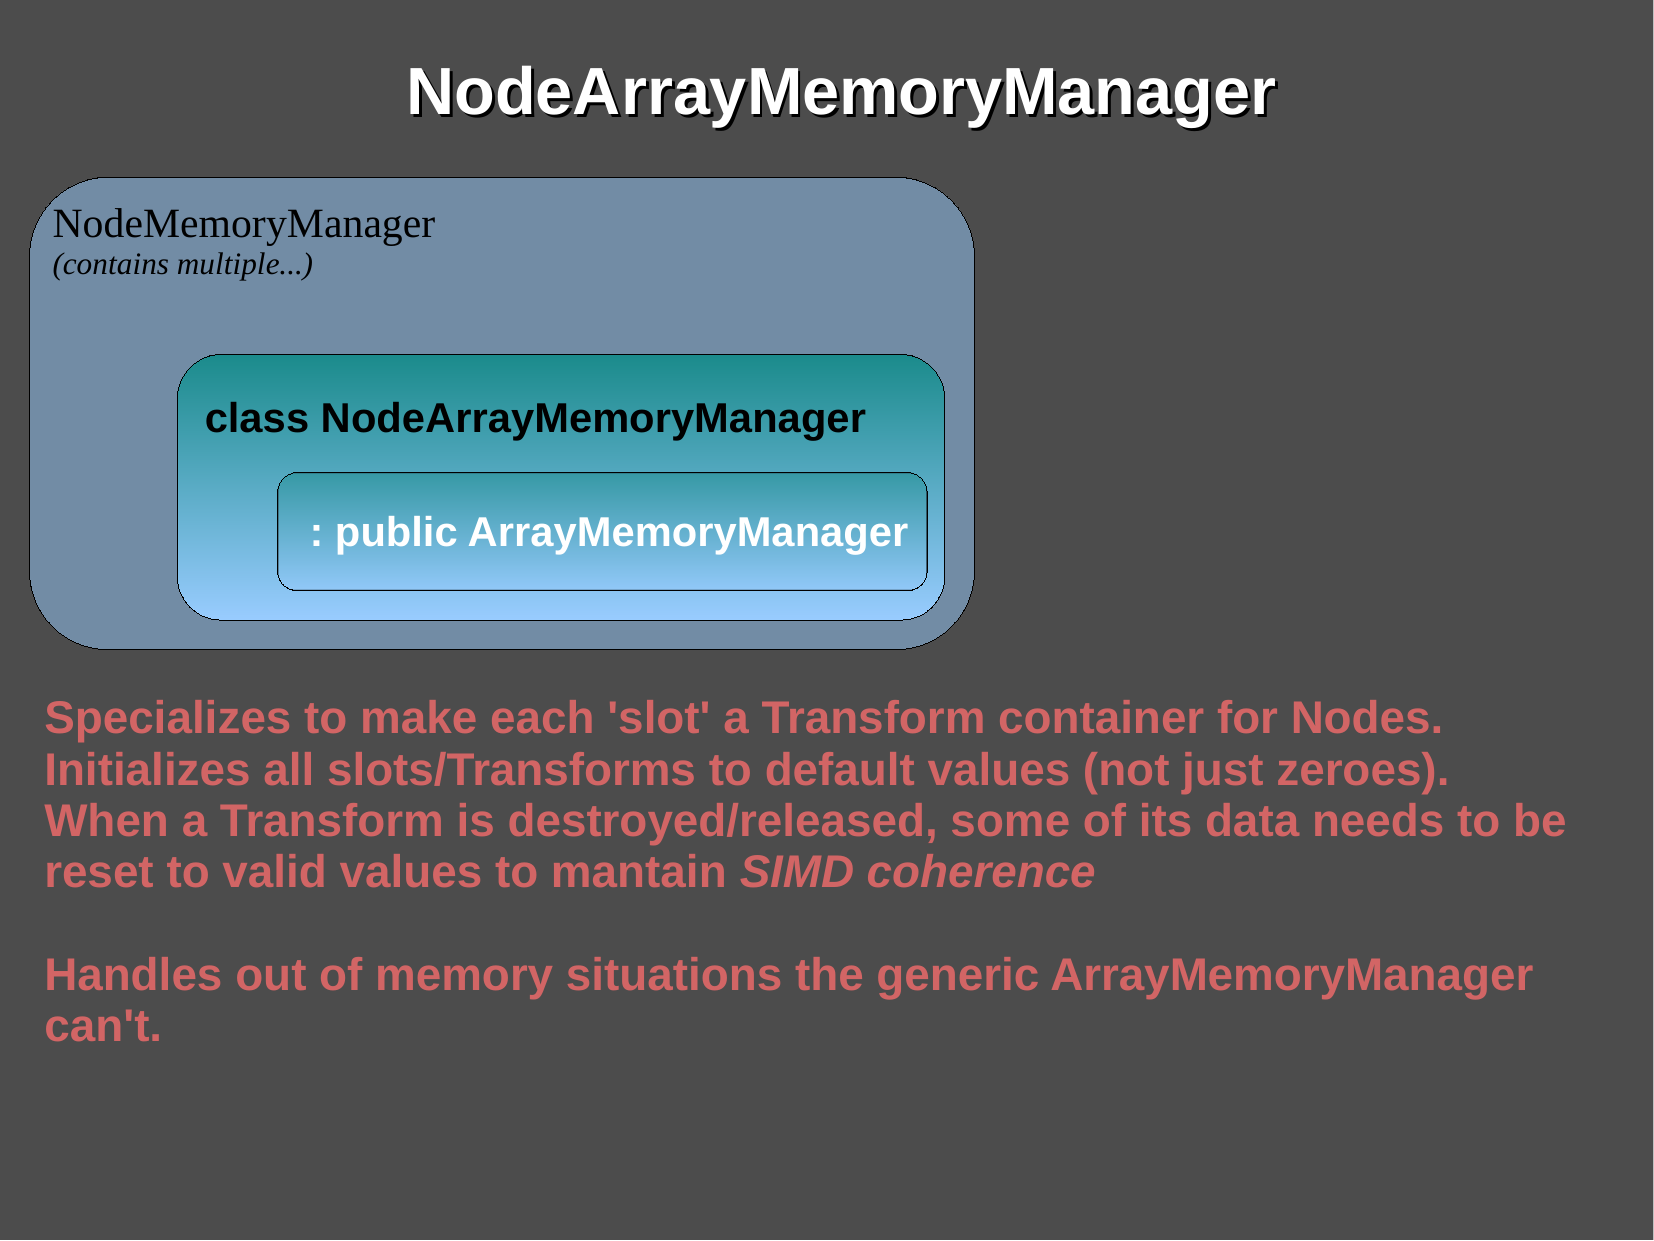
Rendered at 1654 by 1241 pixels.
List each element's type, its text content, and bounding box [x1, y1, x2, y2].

text_box : public ArrayMemoryManager [277, 472, 928, 591]
text_box NodeArrayMemoryManager [265, 46, 1418, 137]
text_box NodeMemoryManager (contains multiple...) [29, 177, 975, 650]
text_box Specializes to make each 'slot' a Transform container for Nodes. Initializes all slots/Transforms to default values (not just zeroes). When a Transform is destroyed/released, some of its data needs to be reset to valid values to mantain SIMD coherence Handles out of memory situations the generic ArrayMemoryManager can't. [29, 681, 1595, 1062]
text_box class NodeArrayMemoryManager [177, 354, 945, 621]
